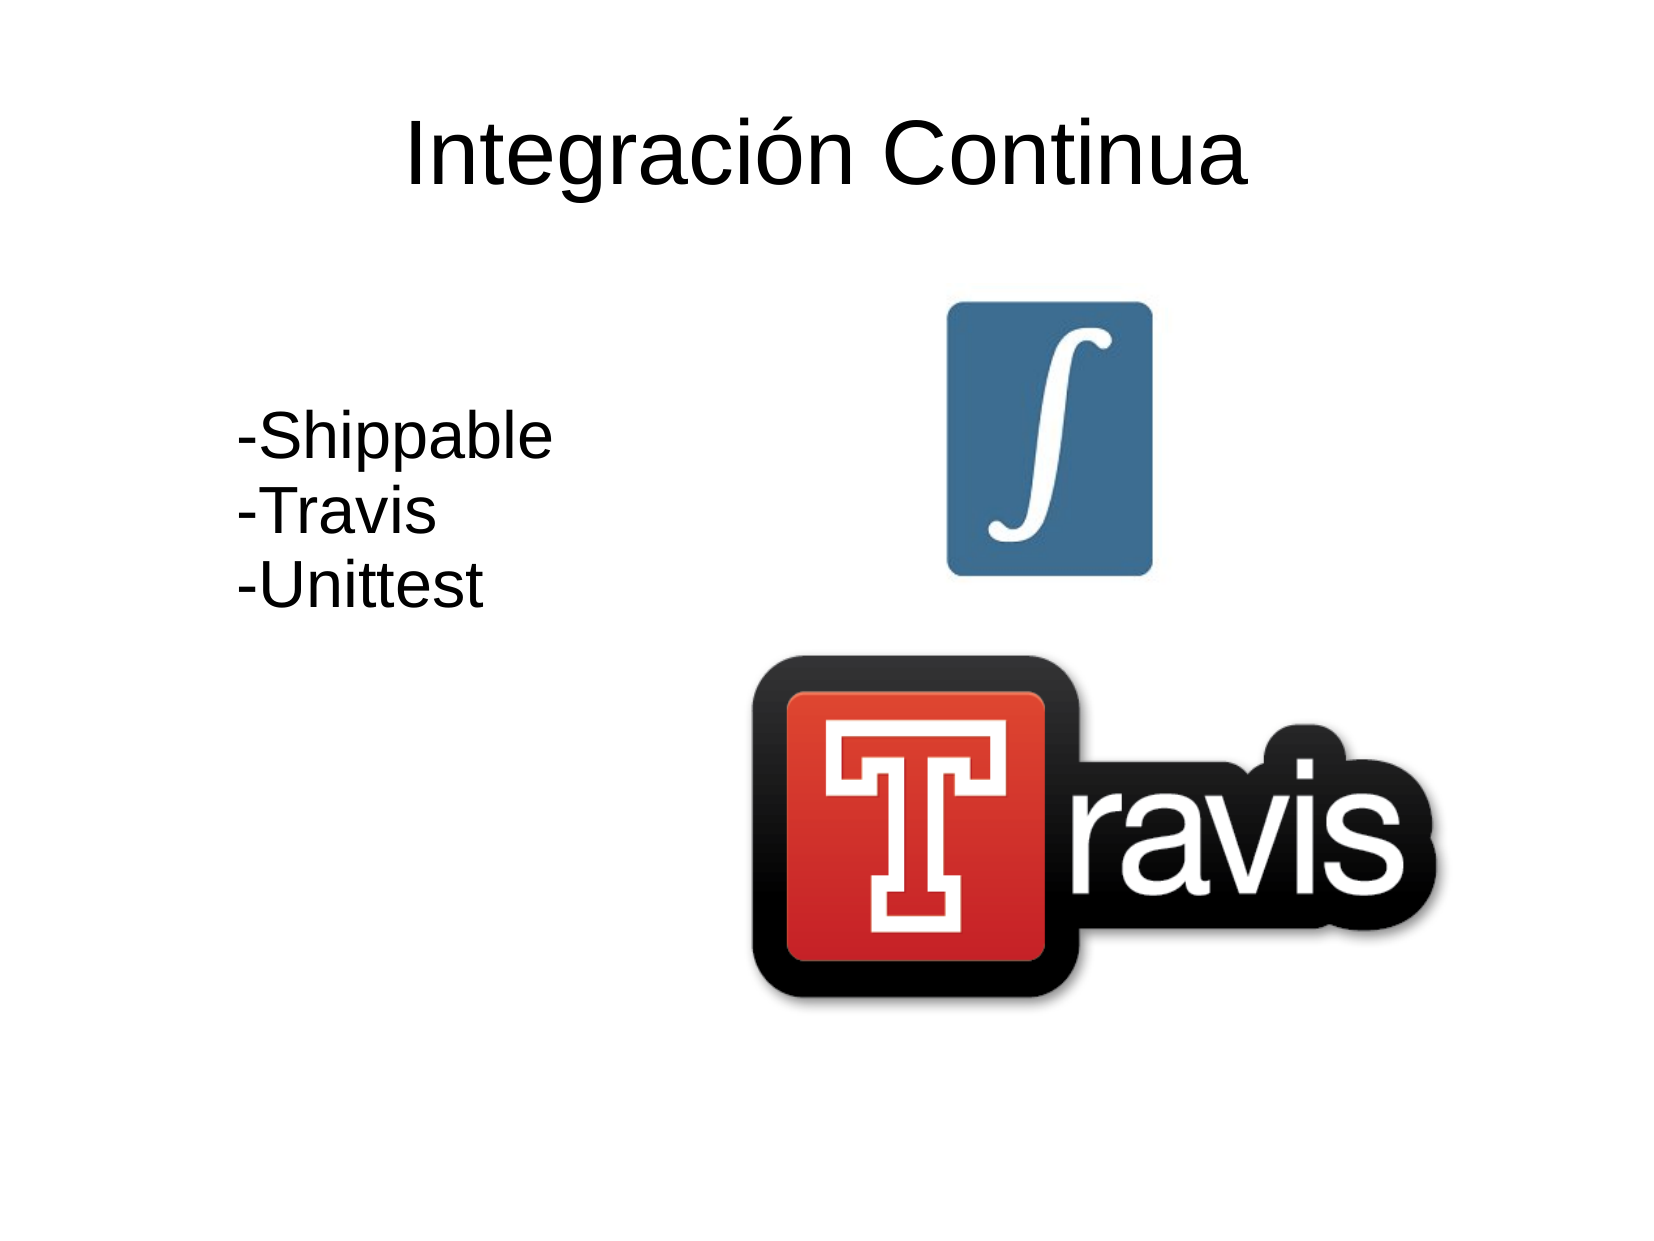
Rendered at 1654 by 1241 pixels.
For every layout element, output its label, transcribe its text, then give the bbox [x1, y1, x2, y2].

picture [897, 283, 1209, 595]
picture [744, 649, 1453, 1016]
title Integración Continua [82, 49, 1571, 257]
subtitle -Shippable -Travis -Unittest [236, 138, 1654, 957]
